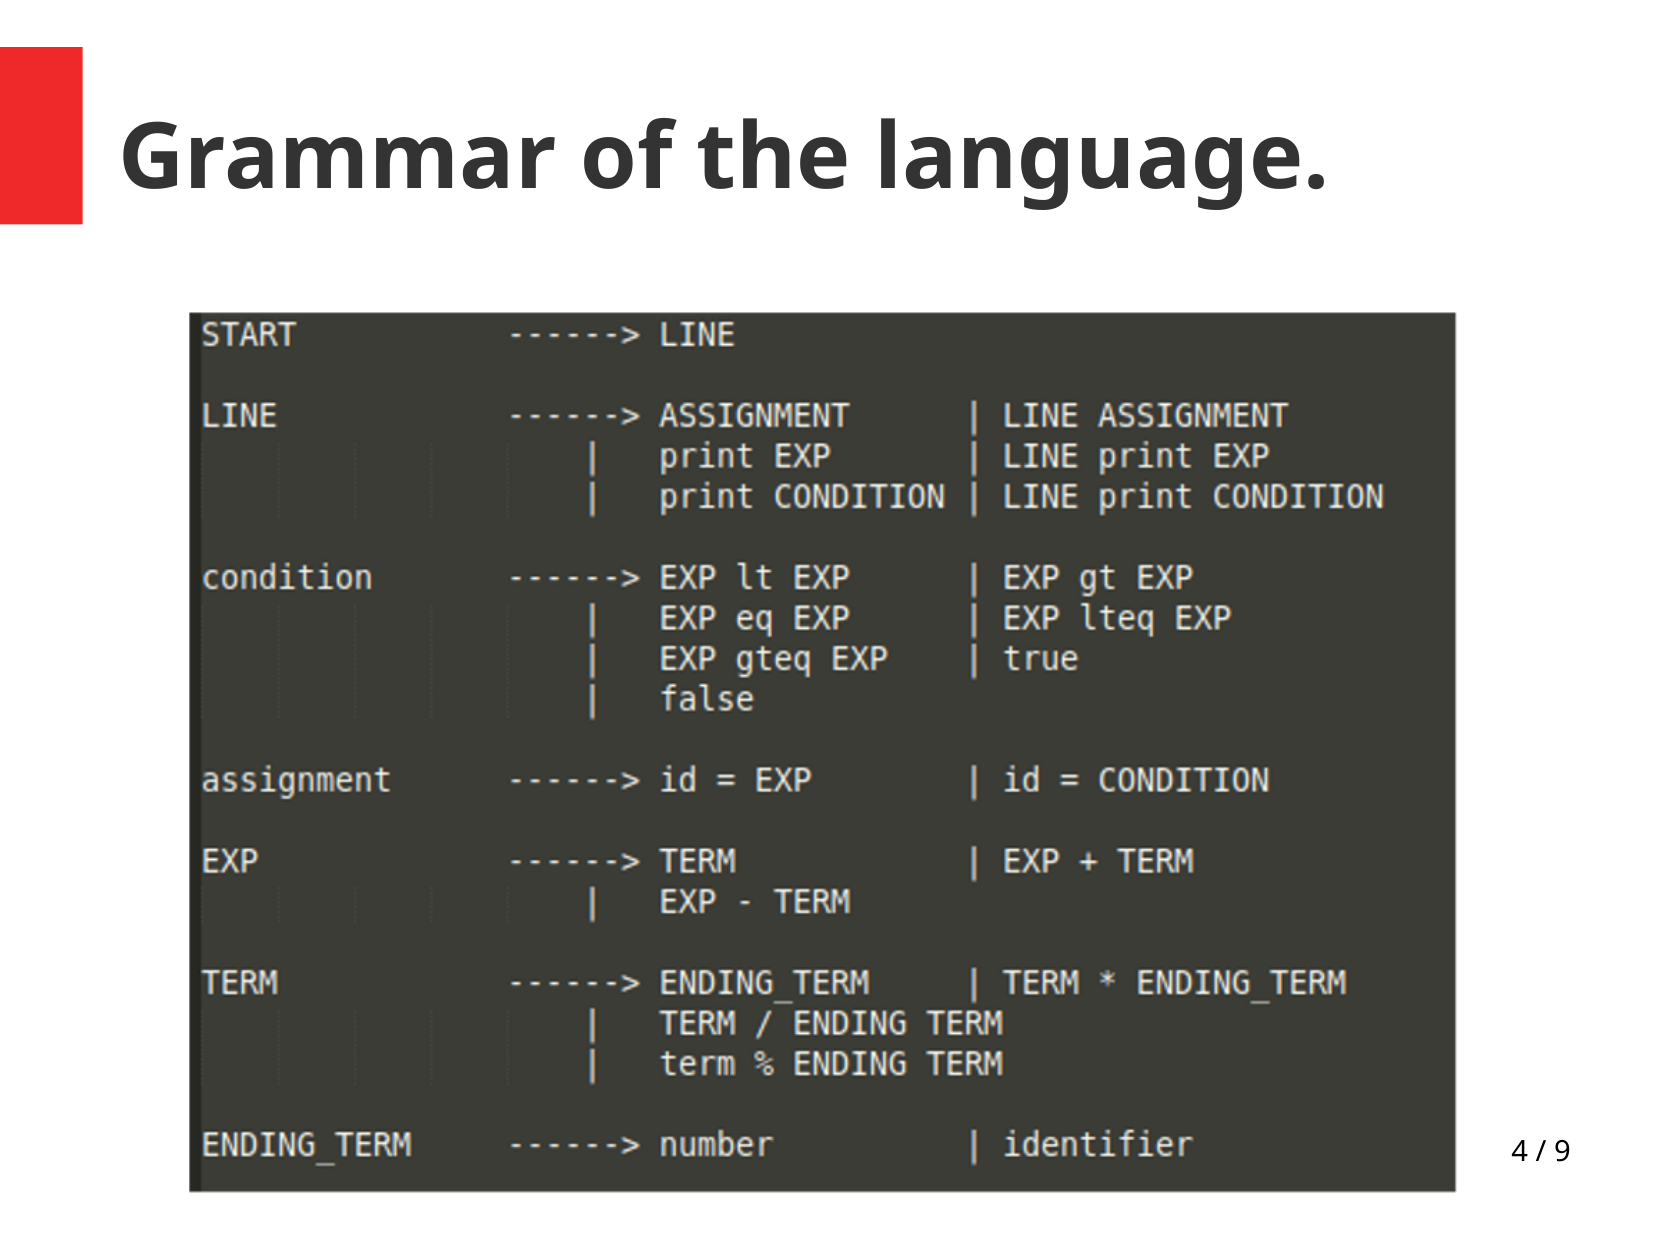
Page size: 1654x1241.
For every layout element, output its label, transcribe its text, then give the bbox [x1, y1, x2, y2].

title Grammar of the language. [118, 49, 1571, 257]
picture [188, 307, 1487, 1217]
